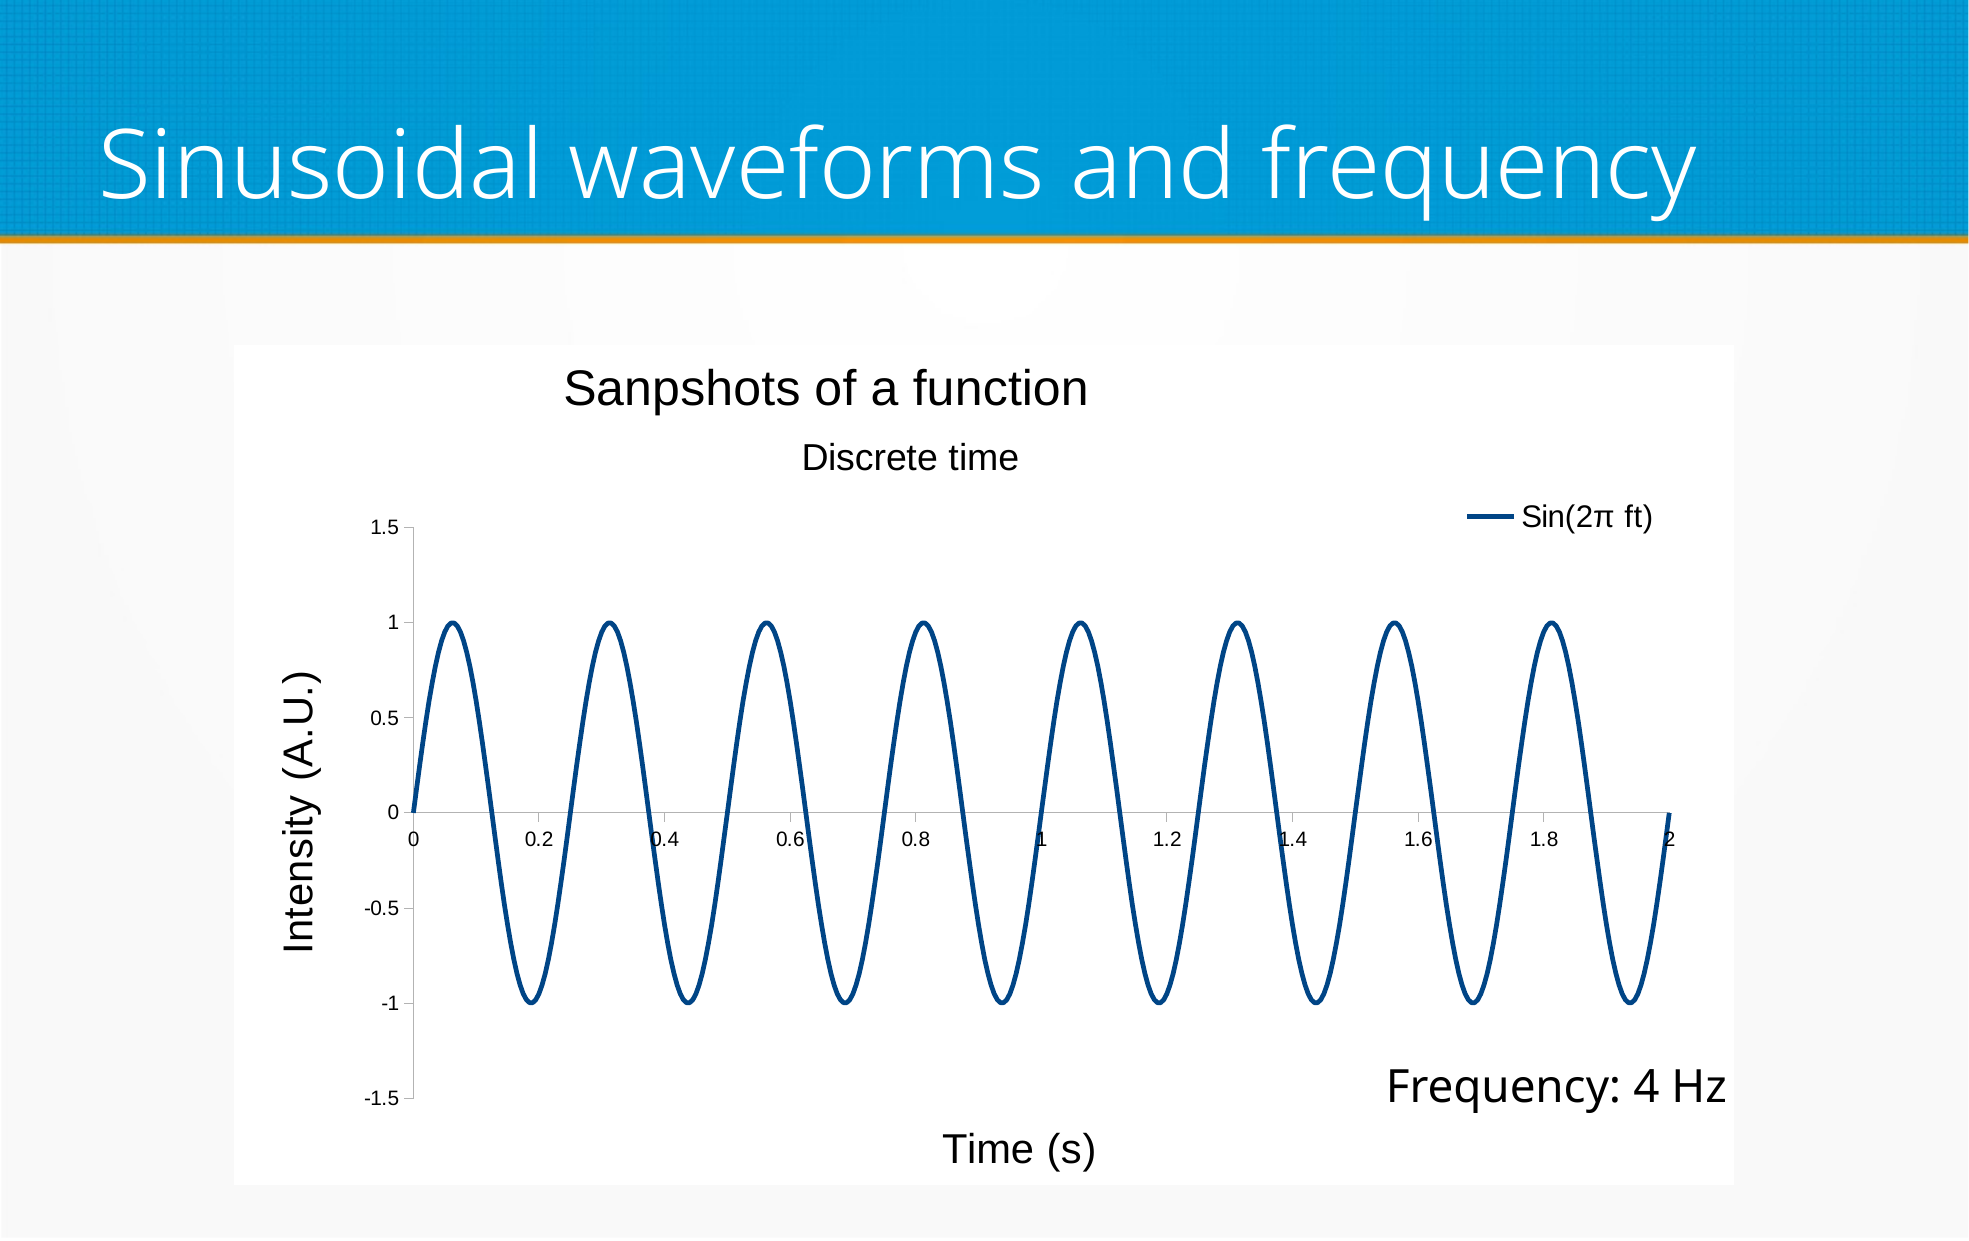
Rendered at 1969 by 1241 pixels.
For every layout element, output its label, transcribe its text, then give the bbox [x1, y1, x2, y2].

chart [234, 345, 1735, 1186]
text_box Frequency: 4 Hz [1380, 1050, 1695, 1120]
picture [0, 233, 1969, 1241]
title Sinusoidal waveforms and frequency [98, 19, 1870, 227]
